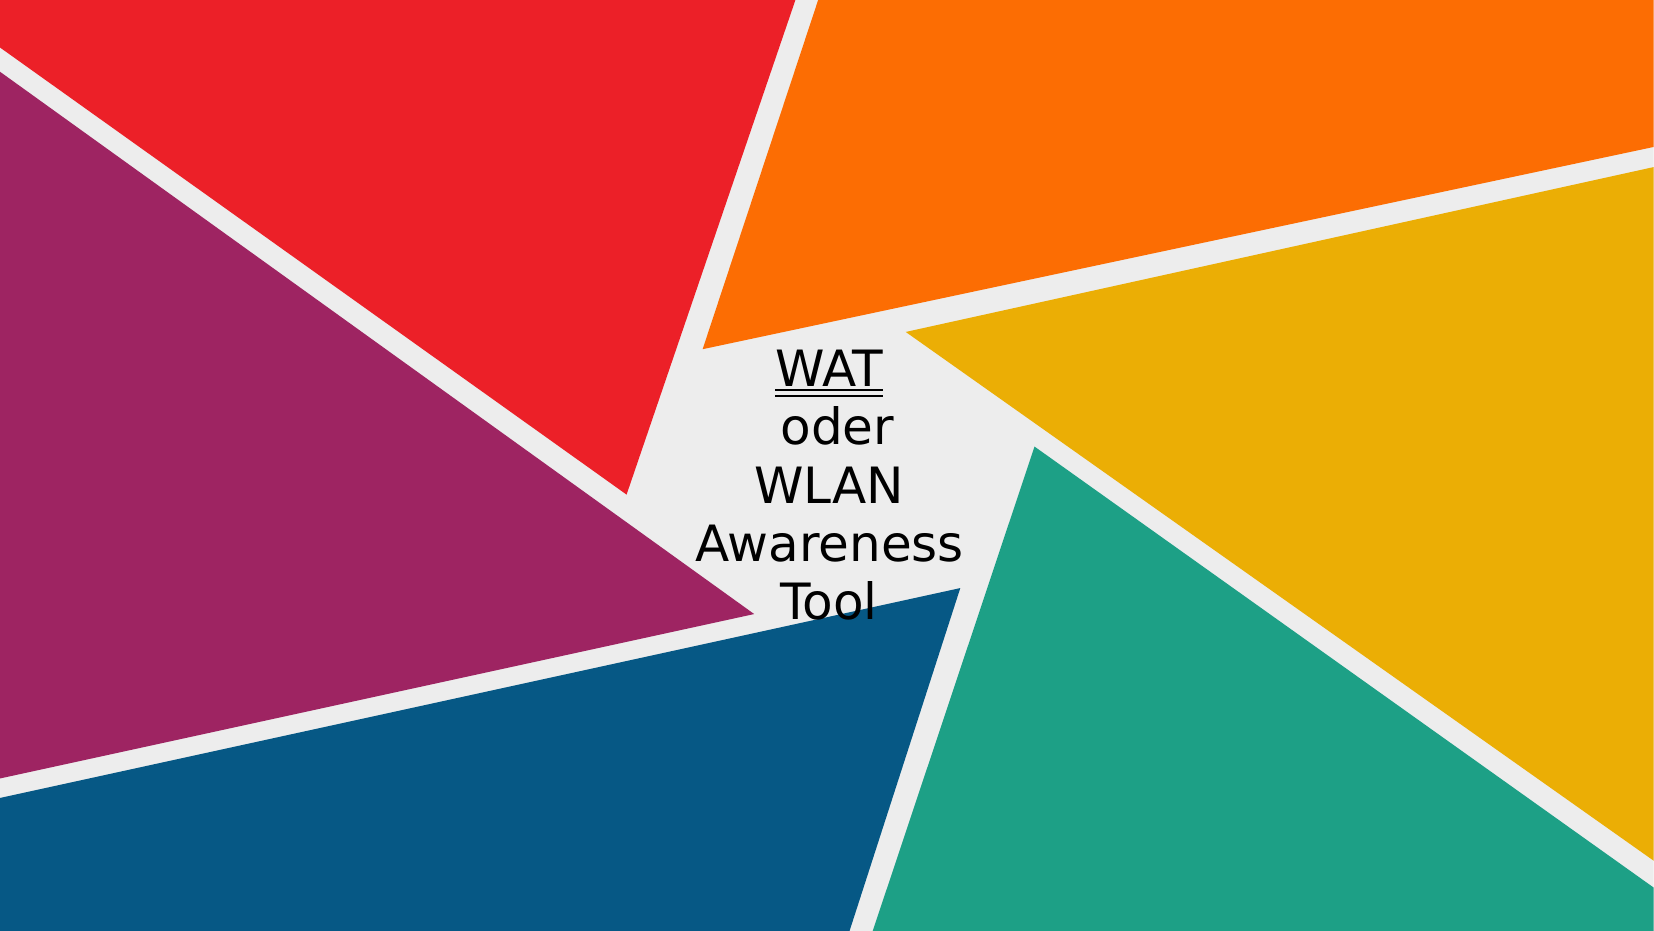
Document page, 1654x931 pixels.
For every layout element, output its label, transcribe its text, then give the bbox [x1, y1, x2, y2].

subtitle WAT oder WLAN Awareness Tool [619, 333, 1040, 638]
